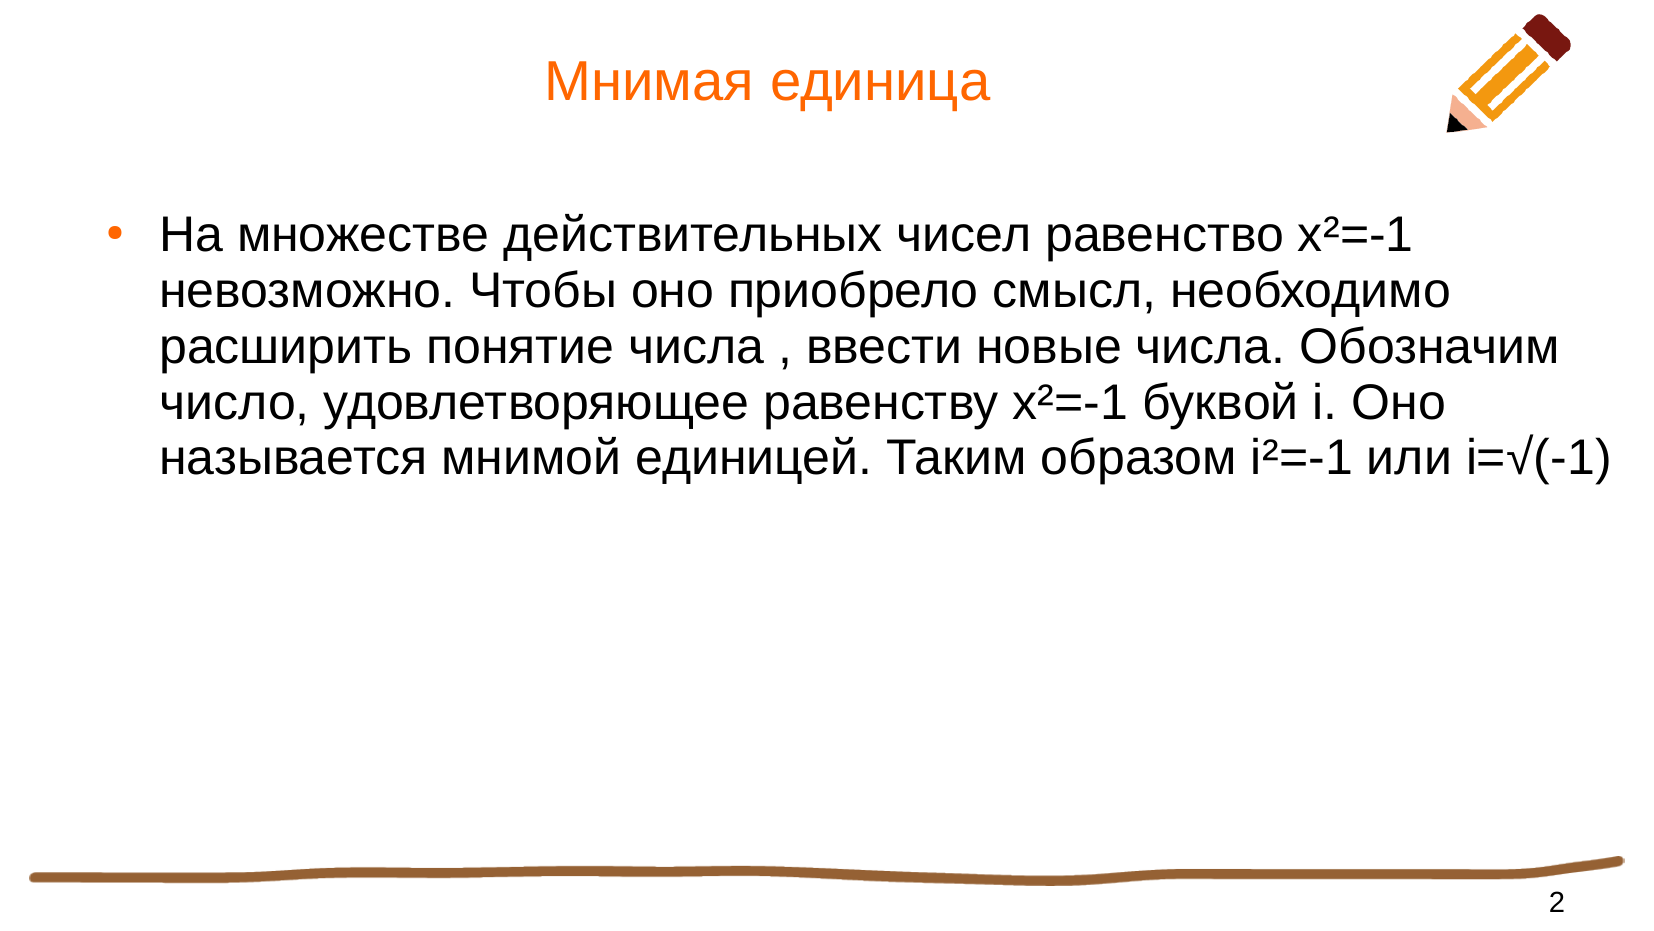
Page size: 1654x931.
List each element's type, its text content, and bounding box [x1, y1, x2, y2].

list На множестве действительных чисел равенство x²=-1 невозможно. Чтобы оно приобрело смысл, необходимо расширить понятие числа , ввести новые числа. Обозначим число, удовлетворяющее равенству x²=-1 буквой i. Оно называется мнимой единицей. Таким образом i²=-1 или i=√(-1) [88, 206, 1654, 857]
picture [1446, 14, 1571, 133]
title Мнимая единица [88, 29, 1447, 133]
picture [29, 856, 1625, 886]
